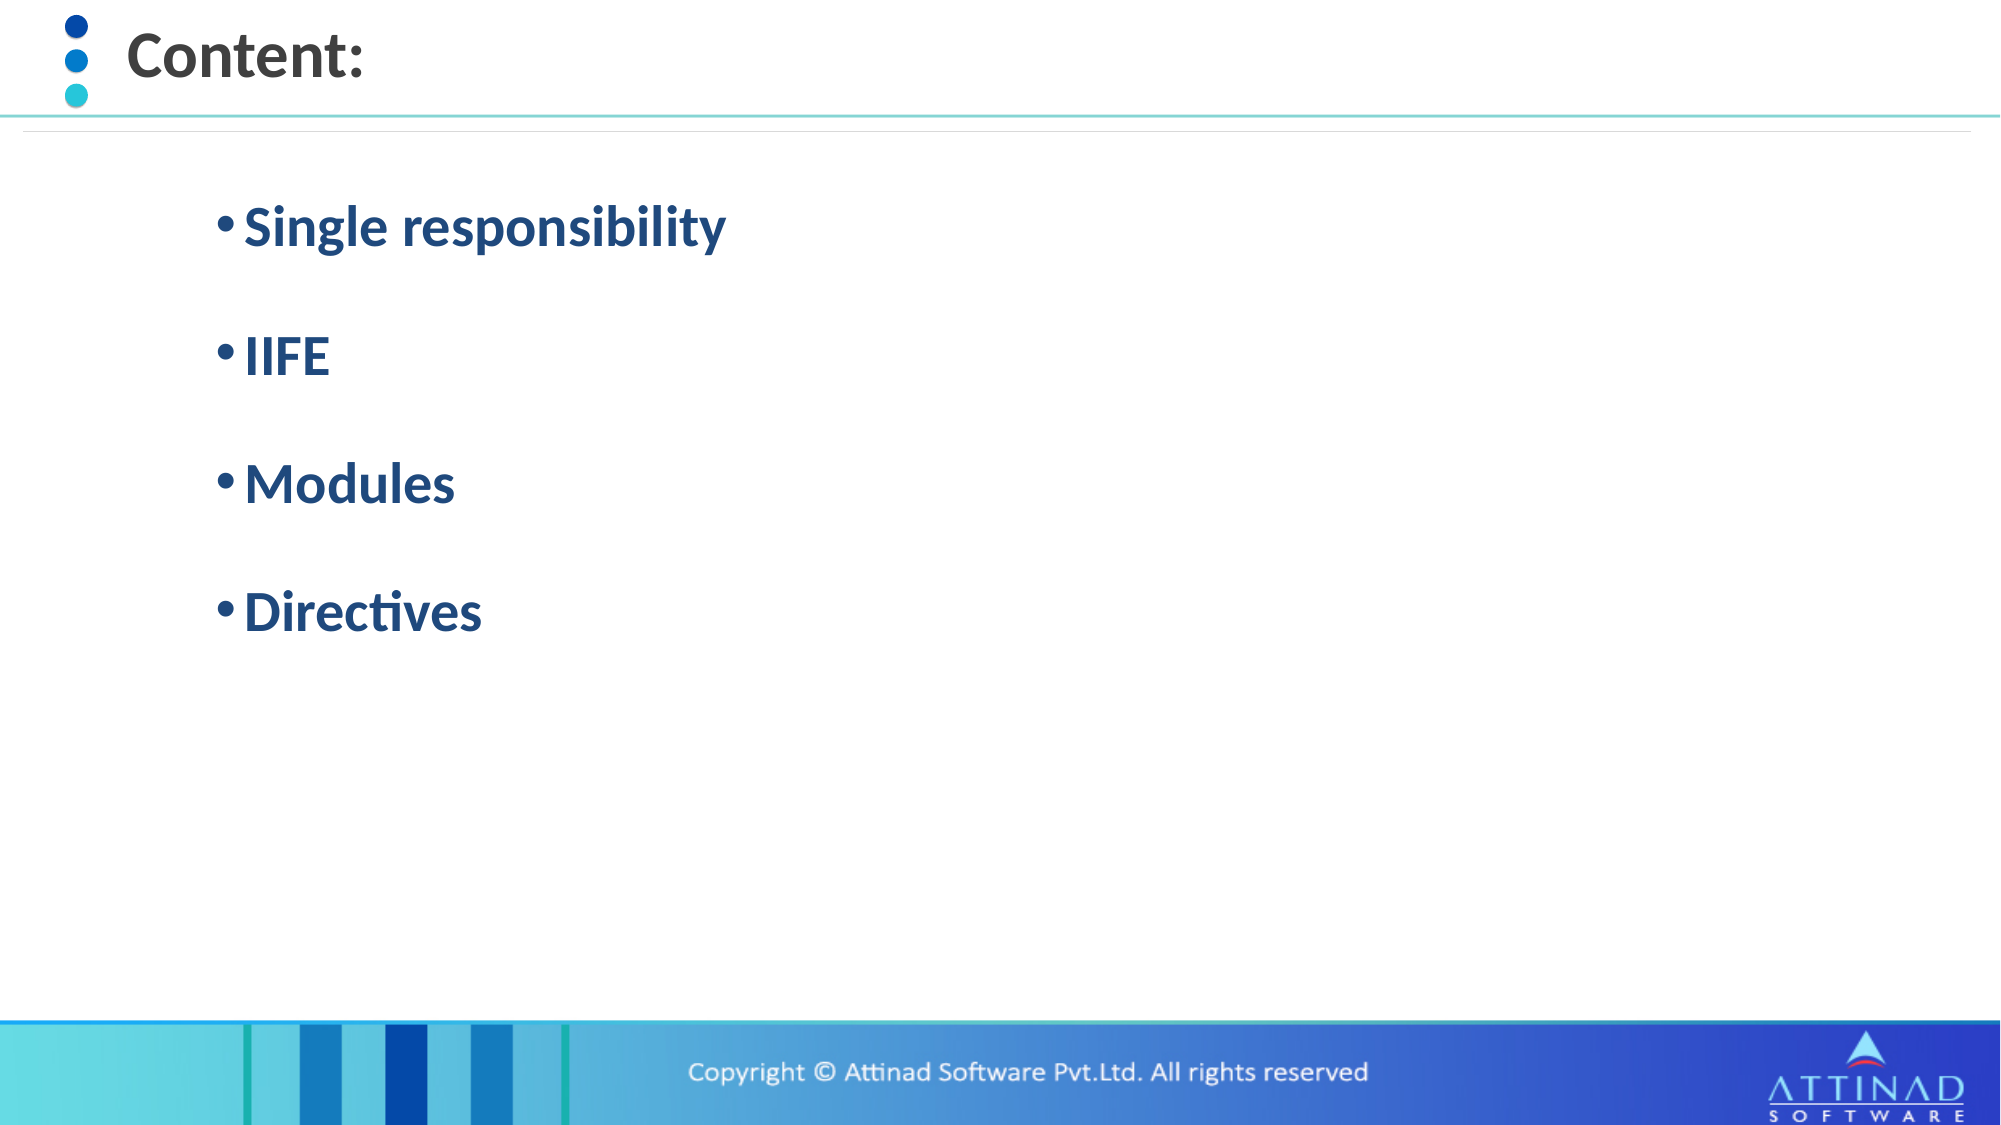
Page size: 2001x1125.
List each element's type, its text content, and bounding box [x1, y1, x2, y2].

text_box [65, 83, 88, 107]
picture [0, 0, 2001, 1125]
text_box Single responsibility IIFE Modules Directives [215, 153, 1869, 644]
title Content: [127, 0, 1472, 92]
text_box [65, 49, 88, 73]
text_box [65, 14, 88, 38]
